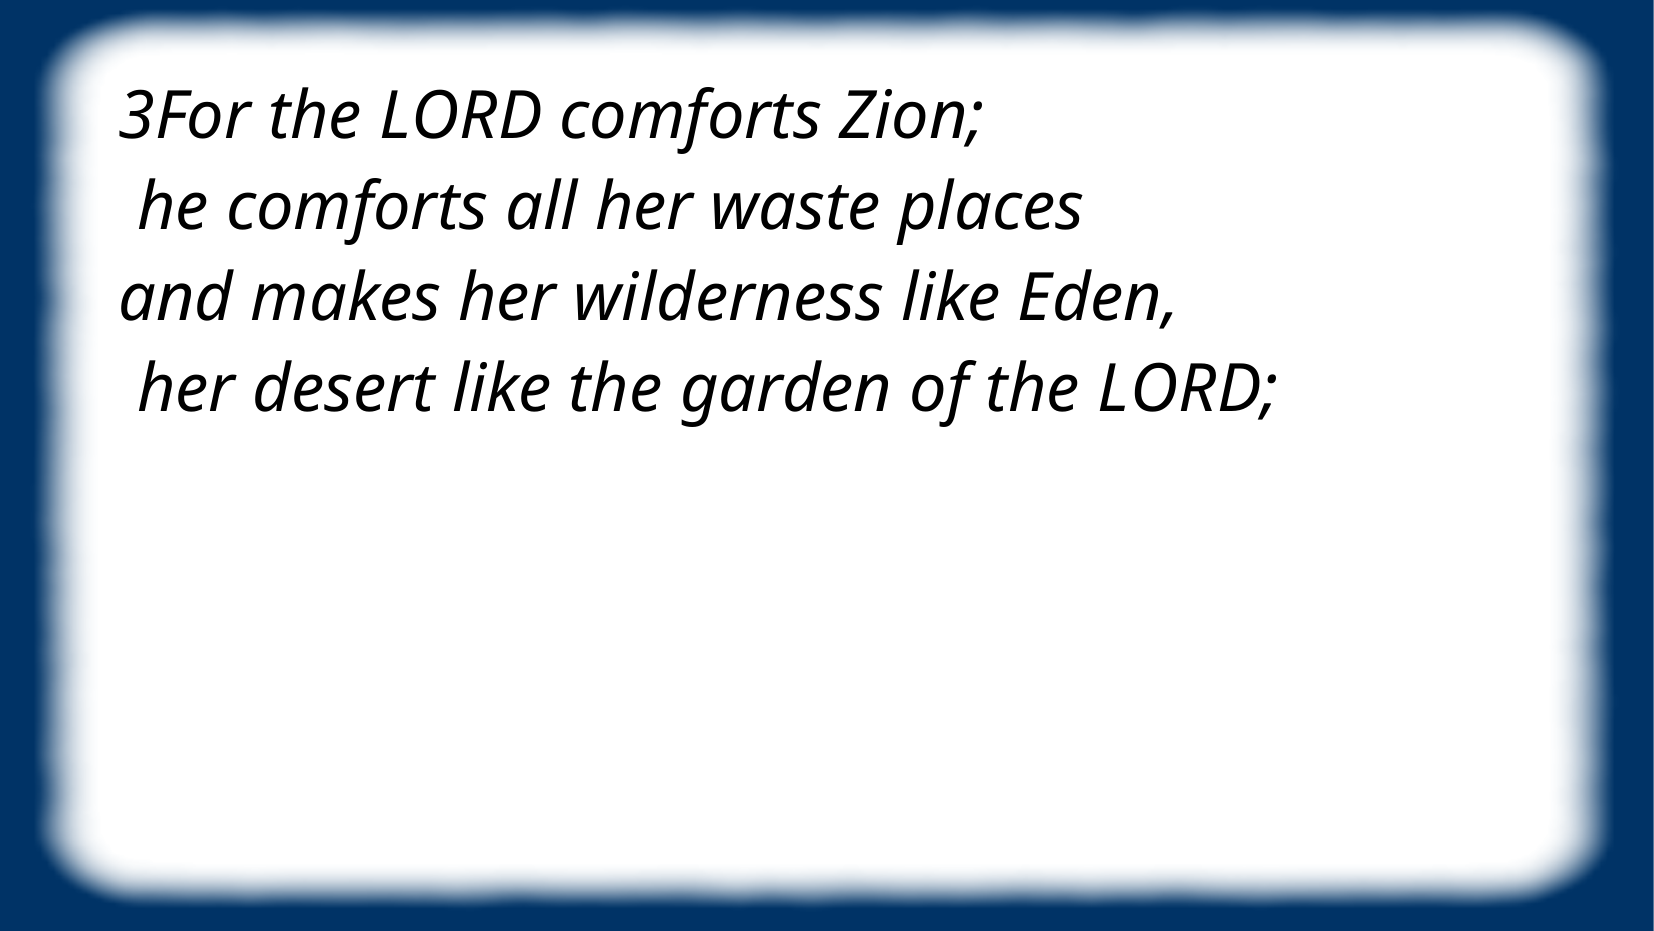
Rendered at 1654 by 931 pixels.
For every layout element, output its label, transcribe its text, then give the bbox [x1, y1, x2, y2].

picture [0, 0, 1654, 931]
text_box 3For the LORD comforts Zion; he comforts all her waste places and makes her wilderness like Eden, her desert like the garden of the LORD; [103, 60, 1529, 430]
